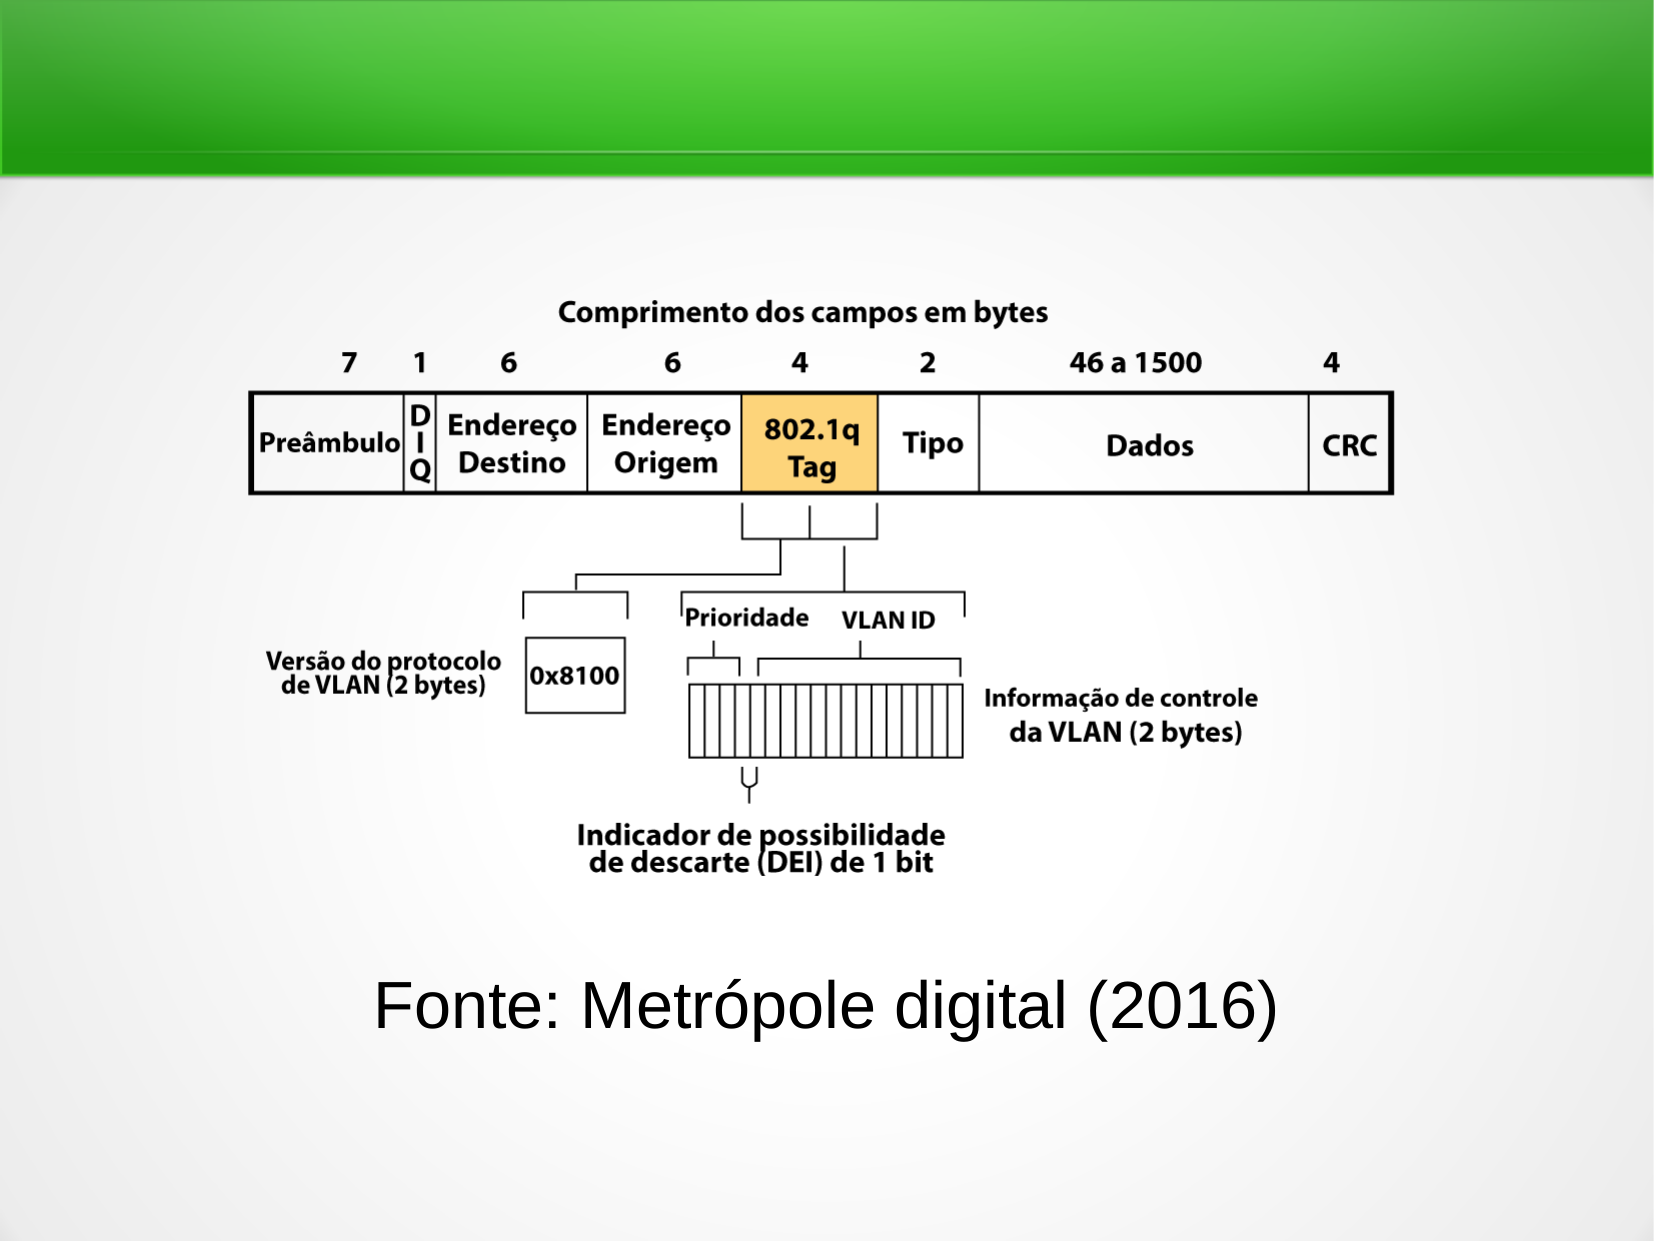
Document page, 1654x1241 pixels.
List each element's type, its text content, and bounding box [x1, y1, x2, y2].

picture [89, 215, 1548, 945]
picture [0, 0, 1654, 1241]
subtitle Fonte: Metrópole digital (2016) [82, 0, 1571, 1193]
